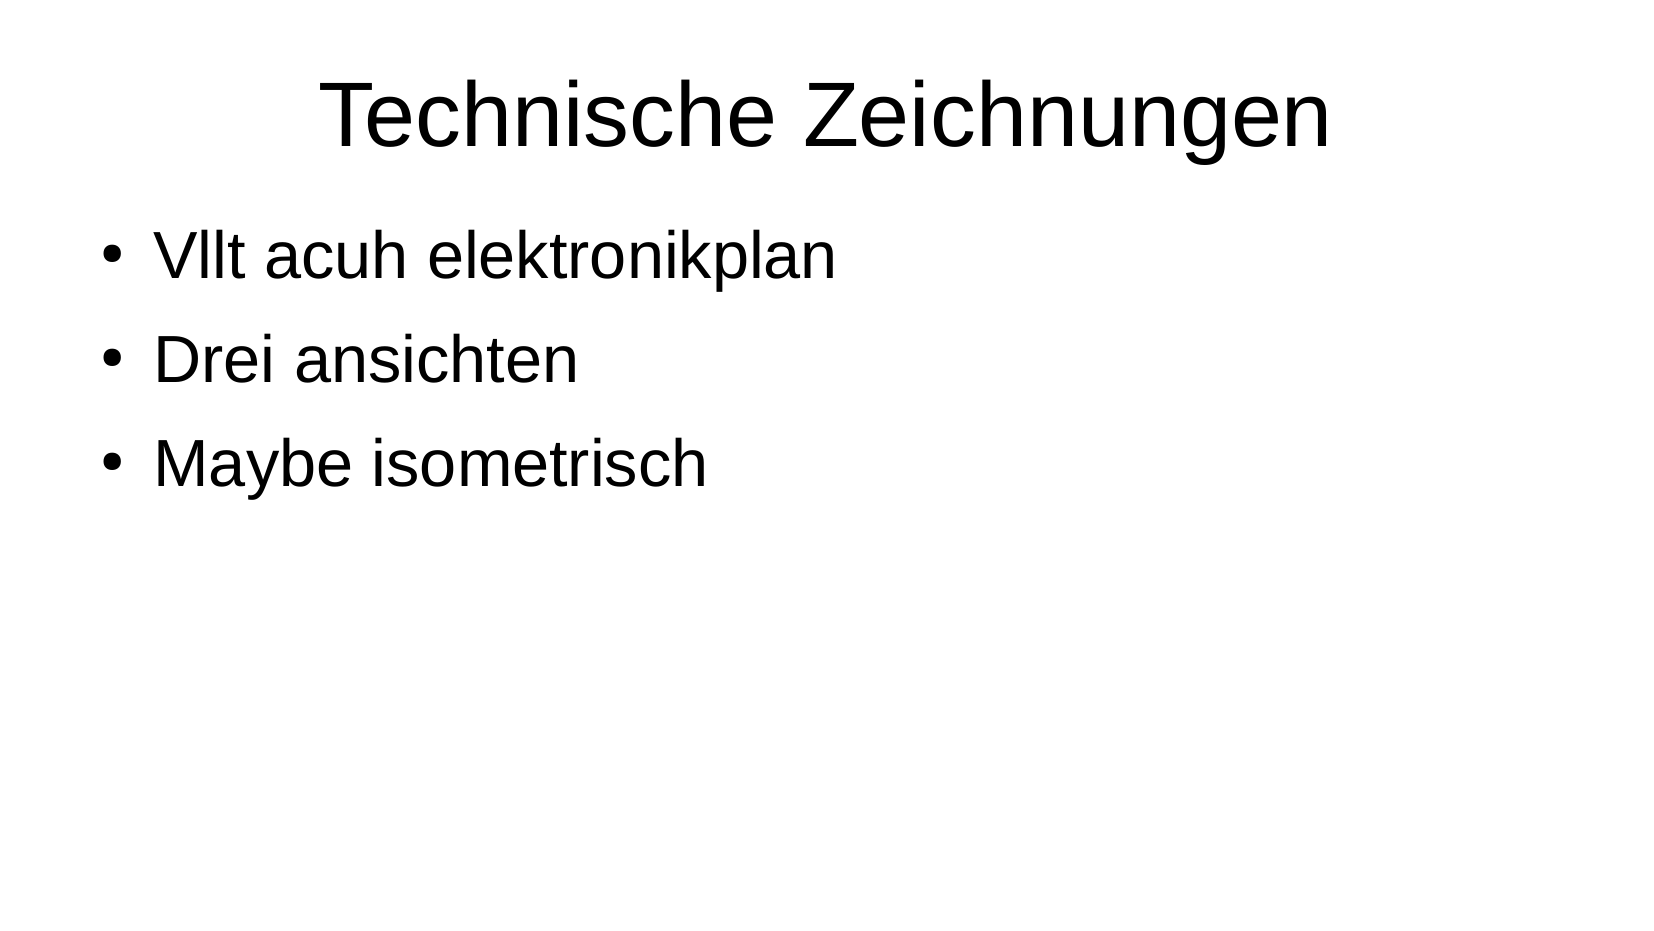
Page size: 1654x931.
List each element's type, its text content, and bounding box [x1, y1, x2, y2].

title Technische Zeichnungen [82, 37, 1571, 193]
list Vllt acuh elektronikplan Drei ansichten Maybe isometrisch [82, 217, 1571, 758]
